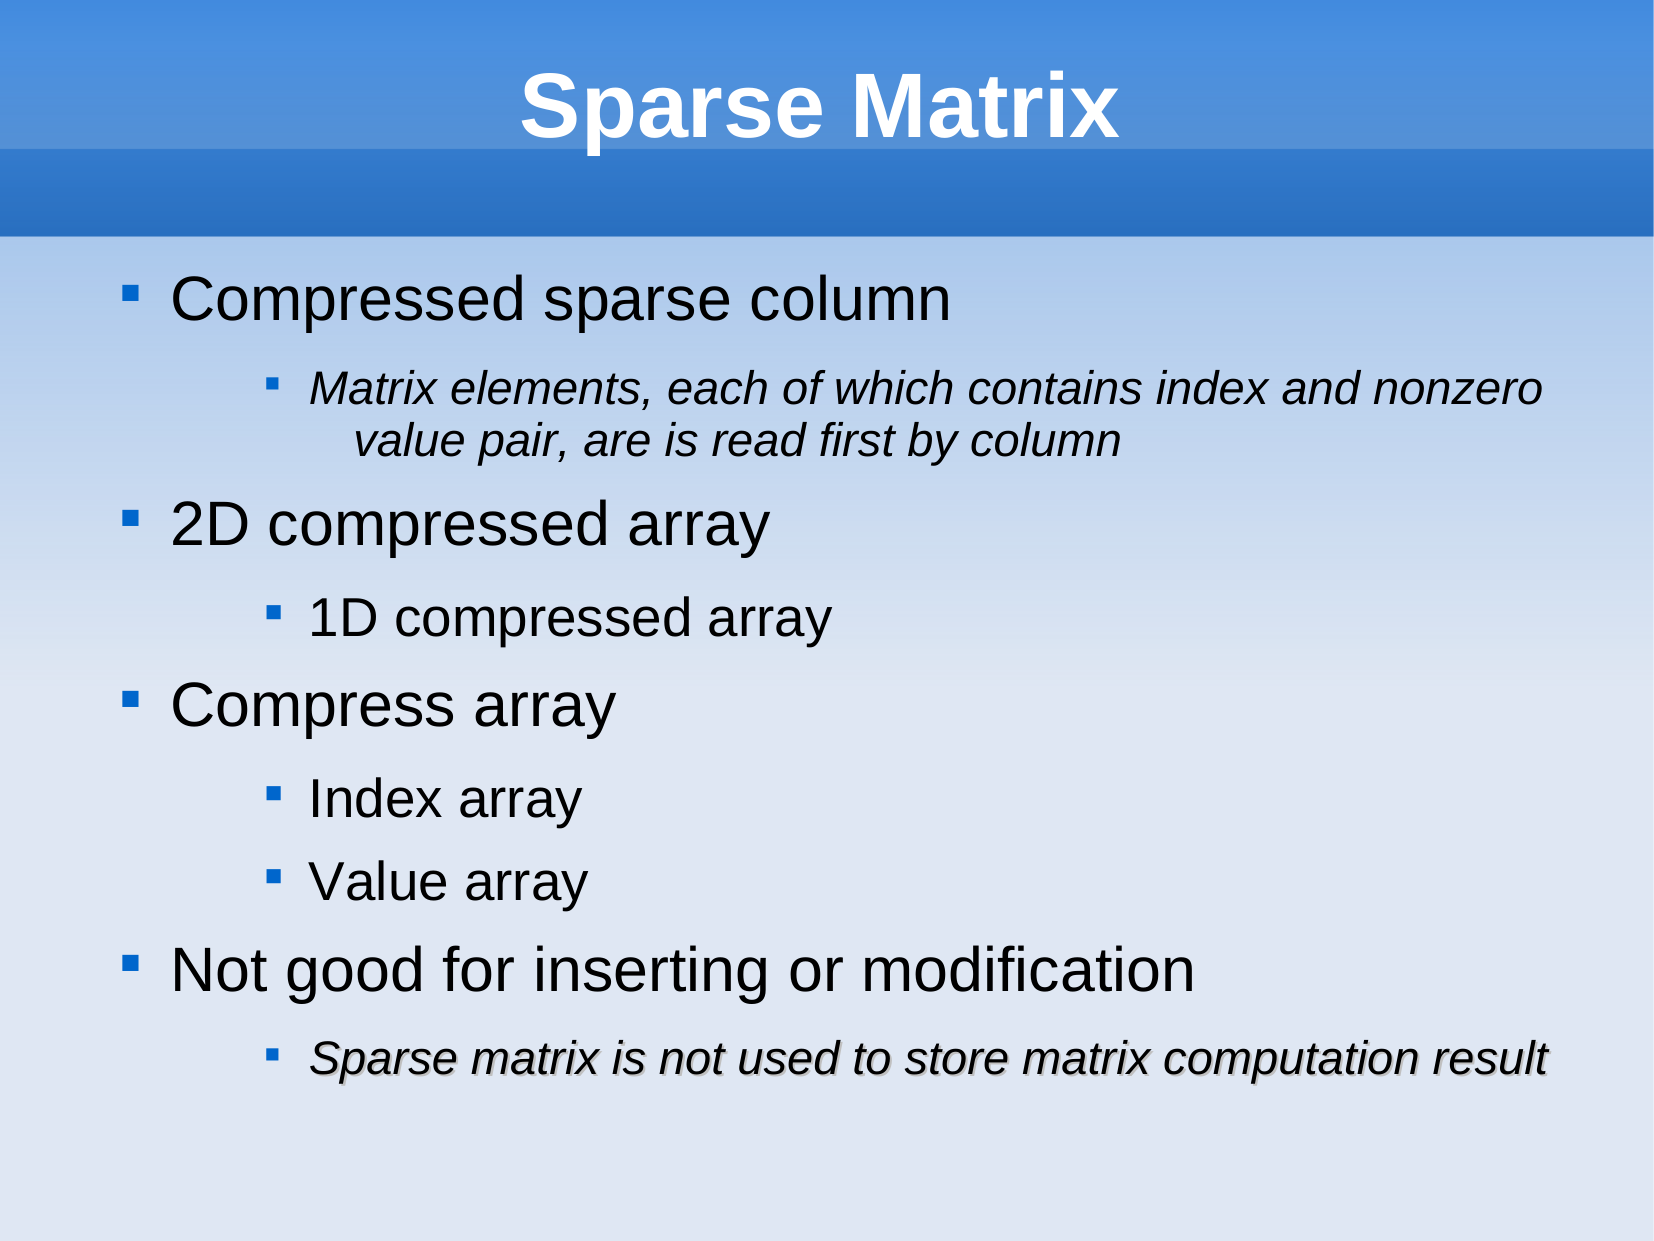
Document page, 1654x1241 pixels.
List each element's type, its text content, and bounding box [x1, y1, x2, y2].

list Compressed sparse column Matrix elements, each of which contains index and nonzero value pair, are is read first by column 2D compressed array 1D compressed array Compress array Index array Value array Not good for inserting or modification Sparse matrix is not used to store matrix computation result [86, 260, 1576, 1135]
title Sparse Matrix [76, 7, 1565, 200]
